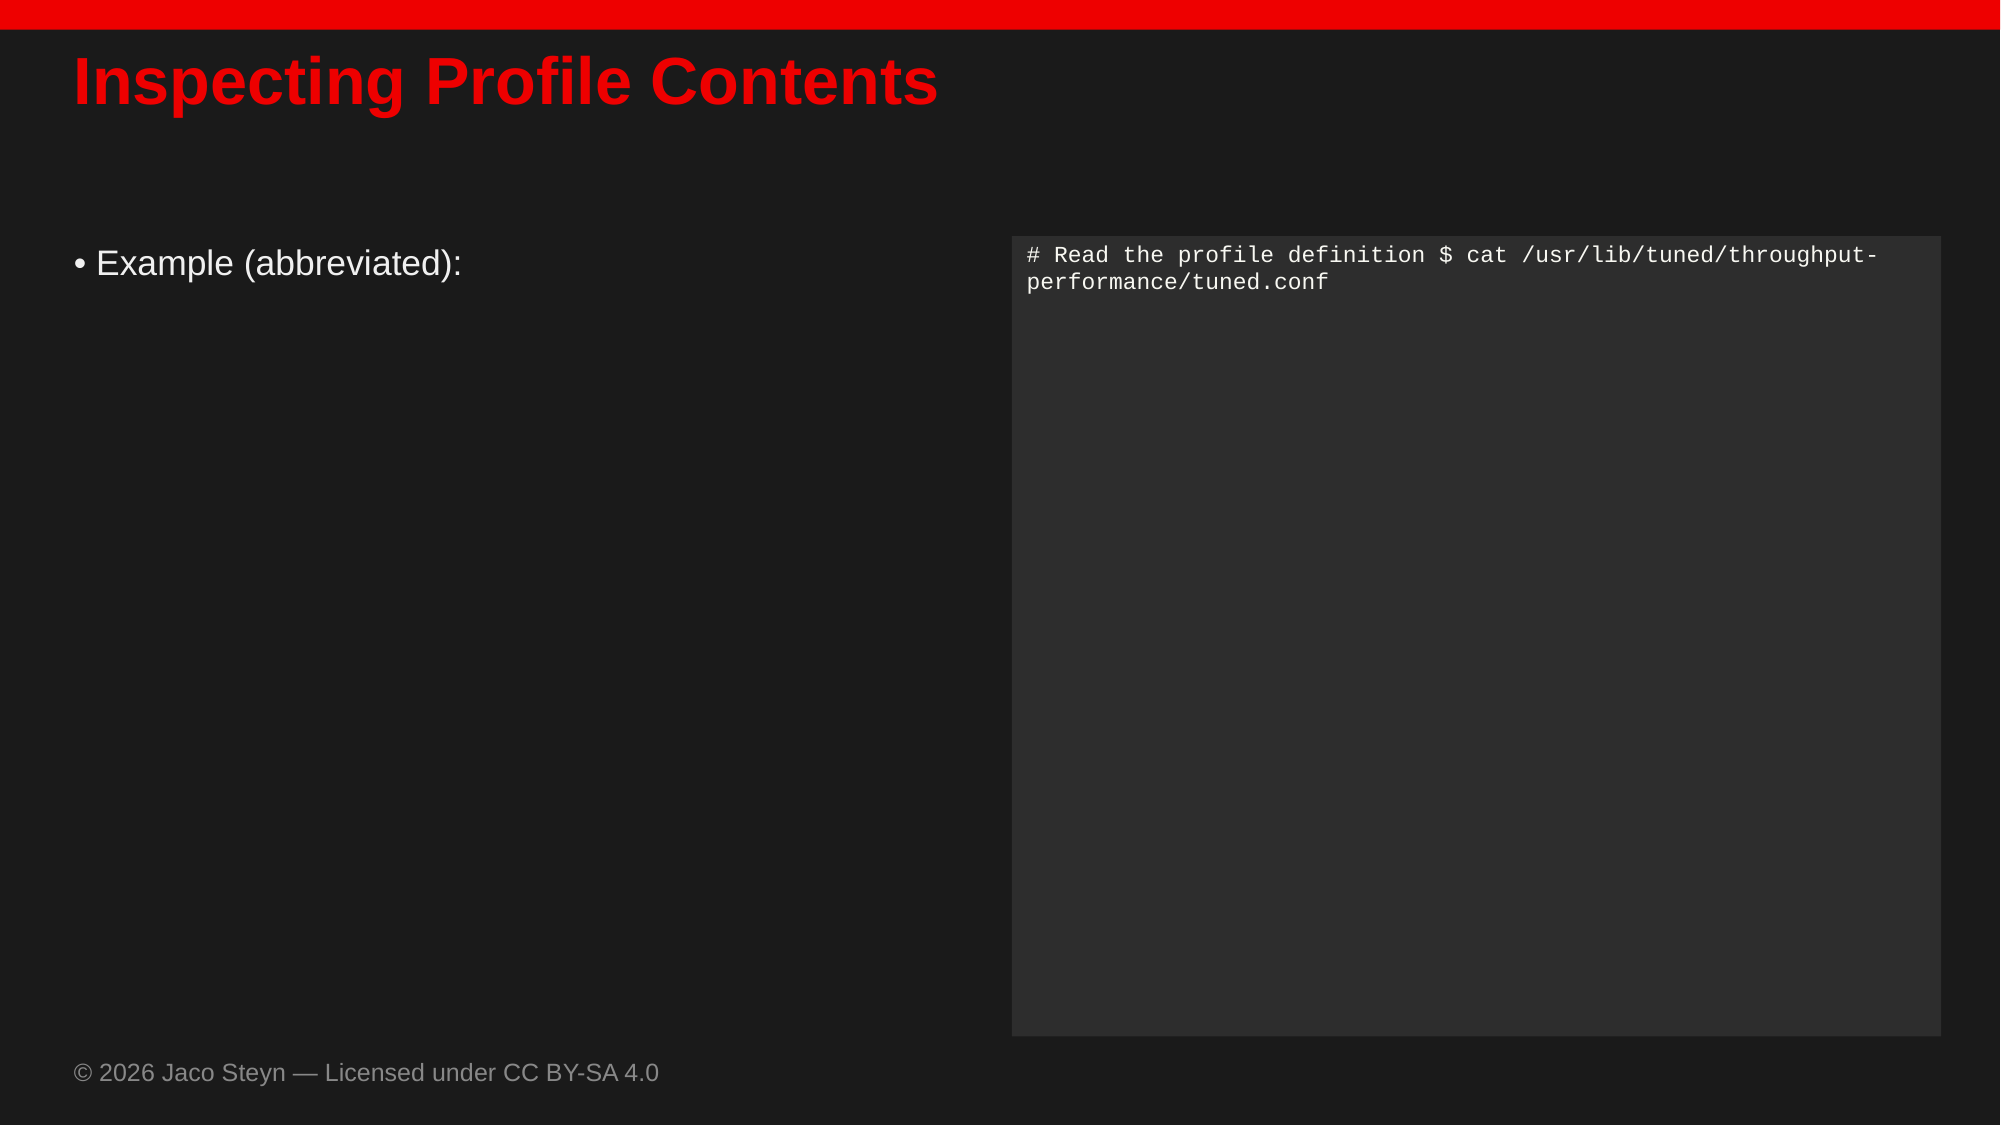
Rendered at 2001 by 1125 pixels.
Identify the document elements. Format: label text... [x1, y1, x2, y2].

text_box # Read the profile definition $ cat /usr/lib/tuned/throughput-performance/tuned.conf [1011, 236, 1942, 1037]
text_box • Example (abbreviated): [59, 236, 989, 1037]
text_box [0, 0, 2001, 30]
text_box Inspecting Profile Contents [59, 36, 1942, 208]
text_box © 2026 Jaco Steyn — Licensed under CC BY-SA 4.0 [59, 1051, 1942, 1093]
